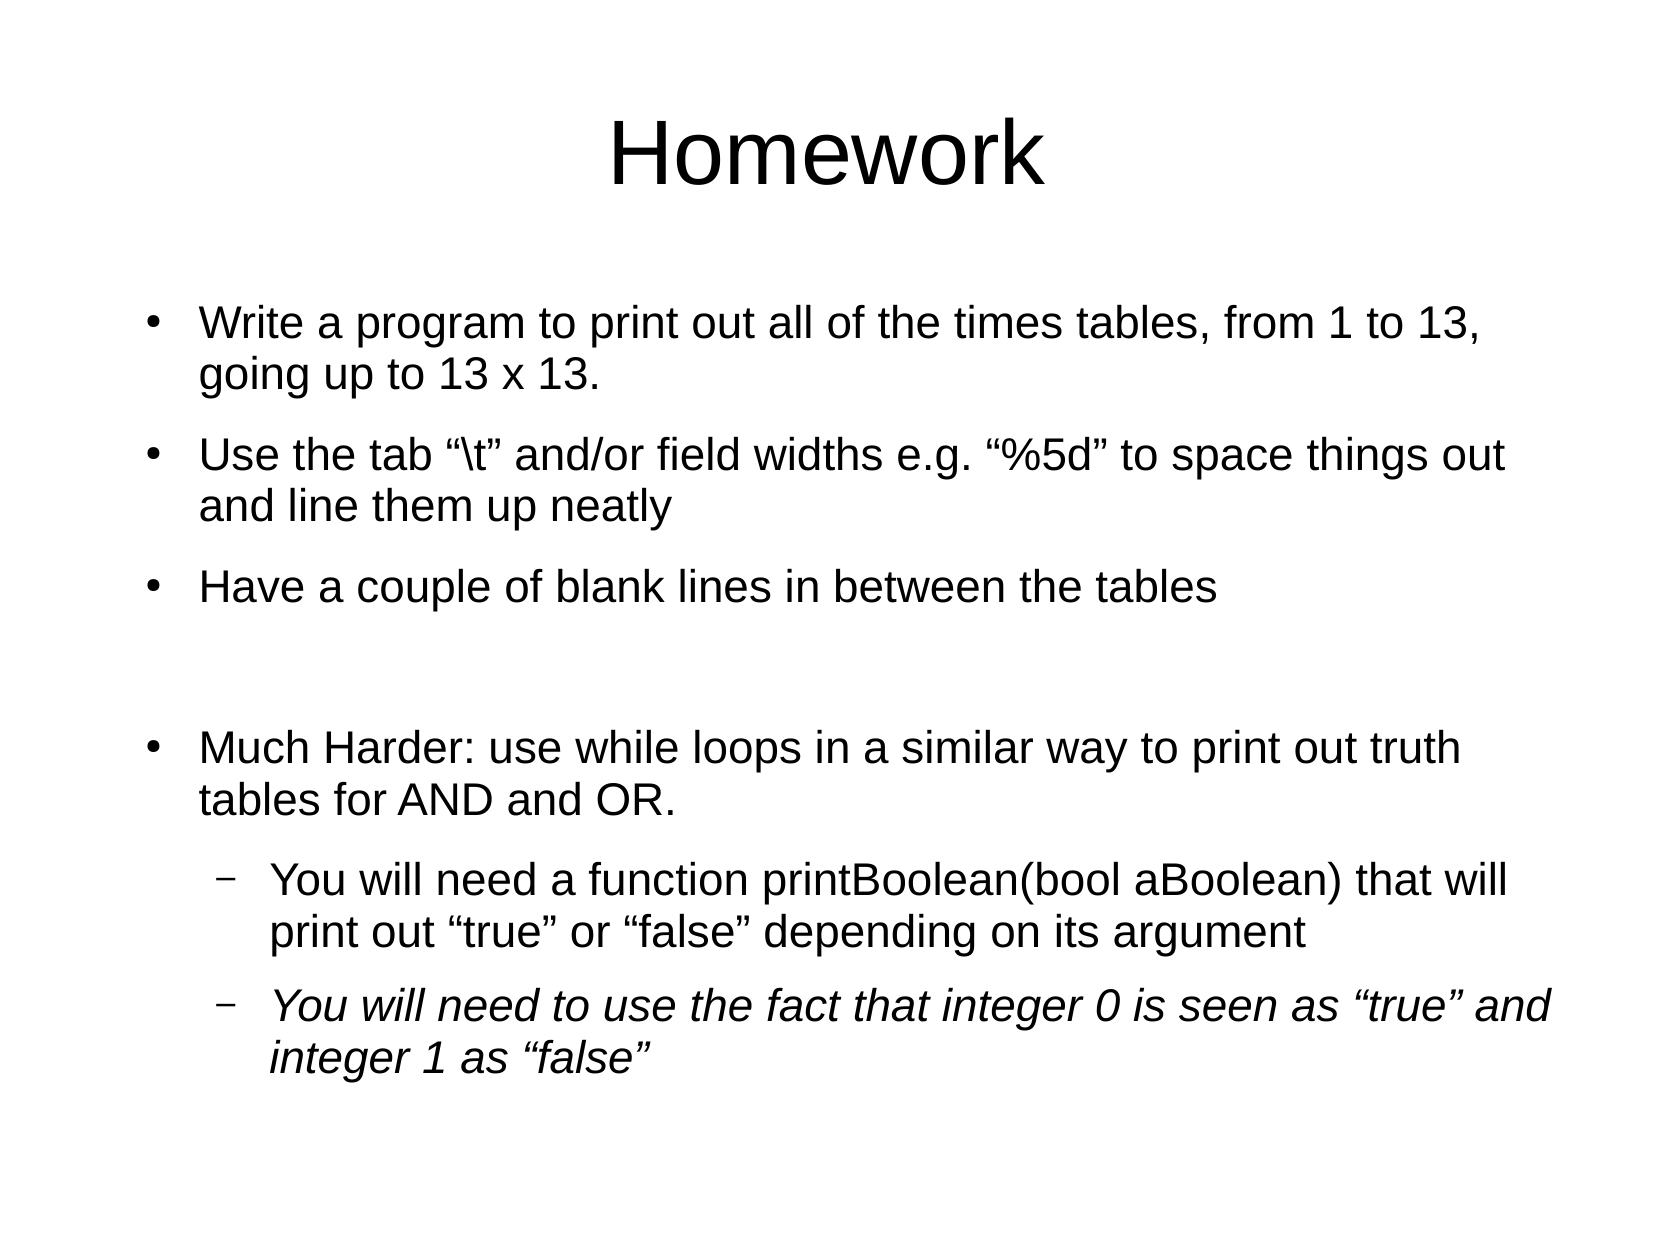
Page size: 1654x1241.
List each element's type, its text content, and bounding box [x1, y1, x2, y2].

title Homework [82, 49, 1571, 257]
list Write a program to print out all of the times tables, from 1 to 13, going up to 13 x 13. Use the tab “\t” and/or field widths e.g. “%5d” to space things out and line them up neatly Have a couple of blank lines in between the tables Much Harder: use while loops in a similar way to print out truth tables for AND and OR. You will need a function printBoolean(bool aBoolean) that will print out “true” or “false” depending on its argument You will need to use the fact that integer 0 is seen as “true” and integer 1 as “false” [127, 296, 1583, 1170]
